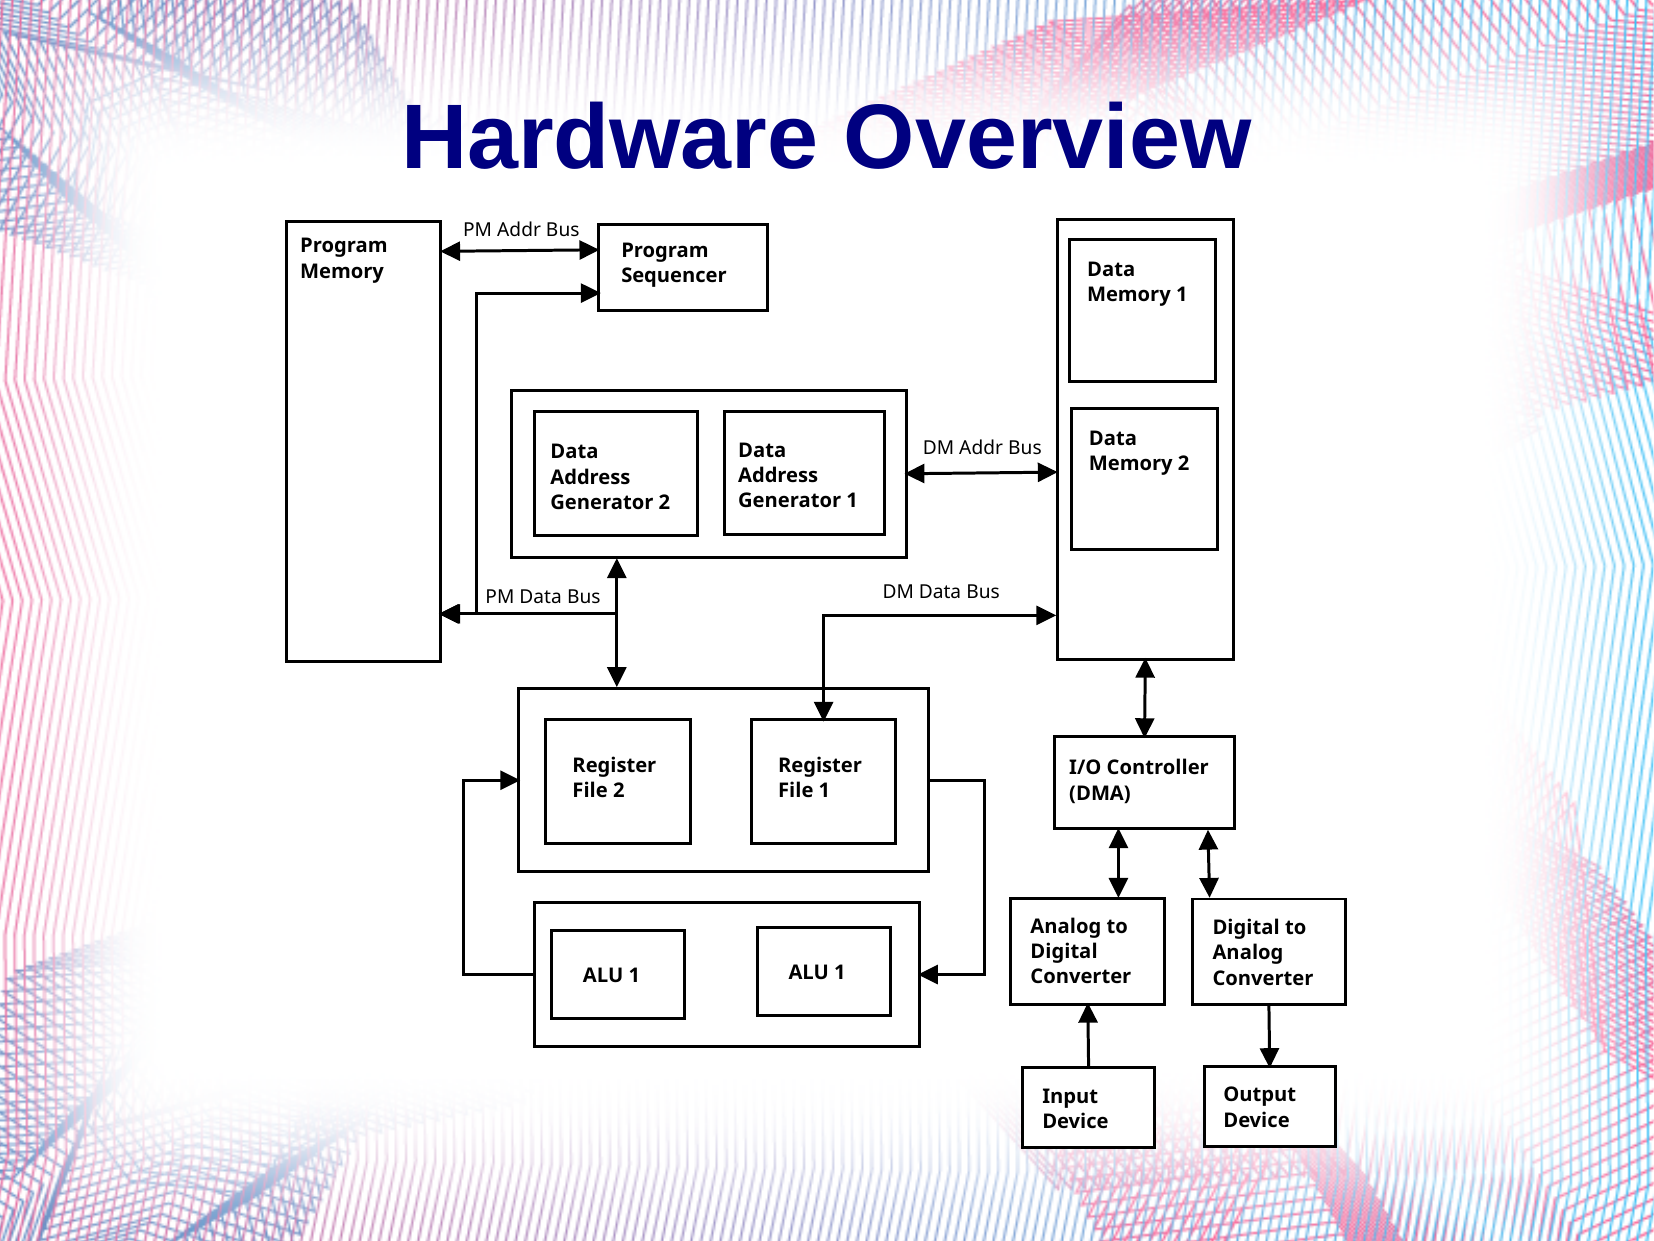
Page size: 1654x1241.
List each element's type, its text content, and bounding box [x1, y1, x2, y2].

title Hardware Overview [82, 32, 1571, 241]
picture [0, 0, 1654, 1241]
